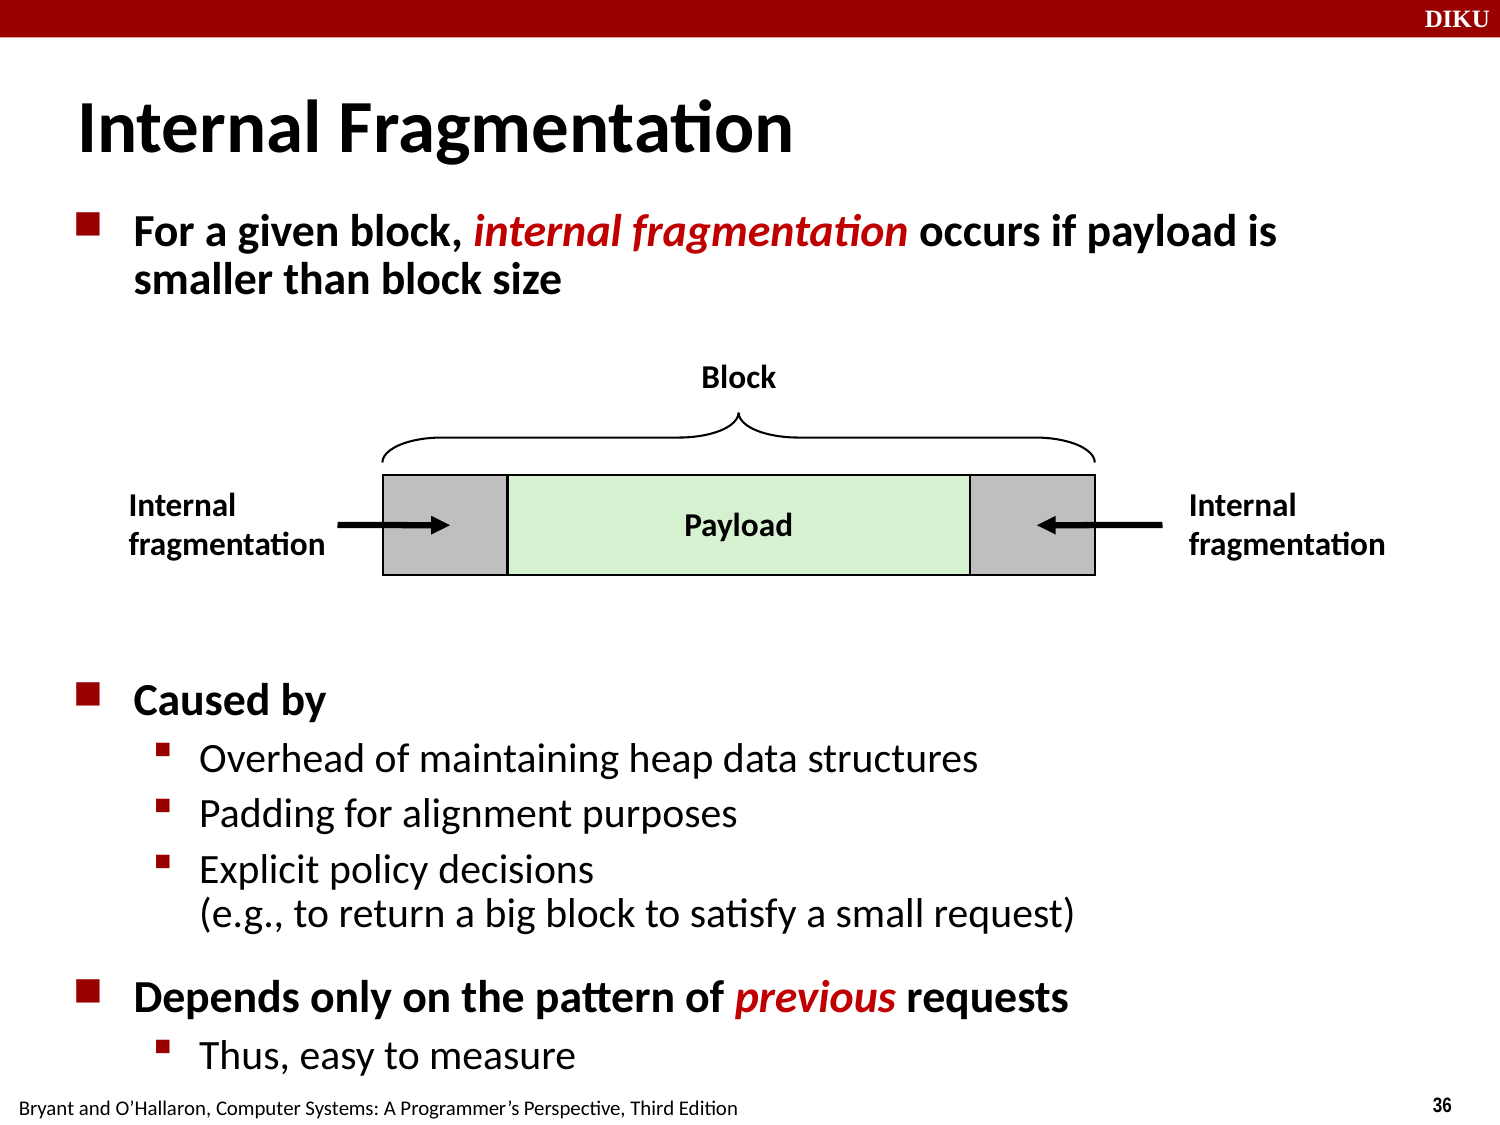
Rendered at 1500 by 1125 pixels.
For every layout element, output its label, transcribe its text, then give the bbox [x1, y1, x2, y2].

text_box Internal fragmentation [113, 477, 341, 573]
text_box [970, 474, 1096, 575]
text_box Block [686, 350, 792, 406]
text_box Internal Fragmentation [62, 75, 1167, 169]
text_box [382, 474, 508, 575]
text_box Payload [508, 474, 970, 575]
text_box For a given block, internal fragmentation occurs if payload is smaller than block size Caused by Overhead of maintaining heap data structures Padding for alignment purposes Explicit policy decisions (e.g., to return a big block to satisfy a small request) Depends only on the pattern of previous requests Thus, easy to measure [62, 200, 1426, 1088]
text_box Internal fragmentation [1174, 477, 1402, 573]
